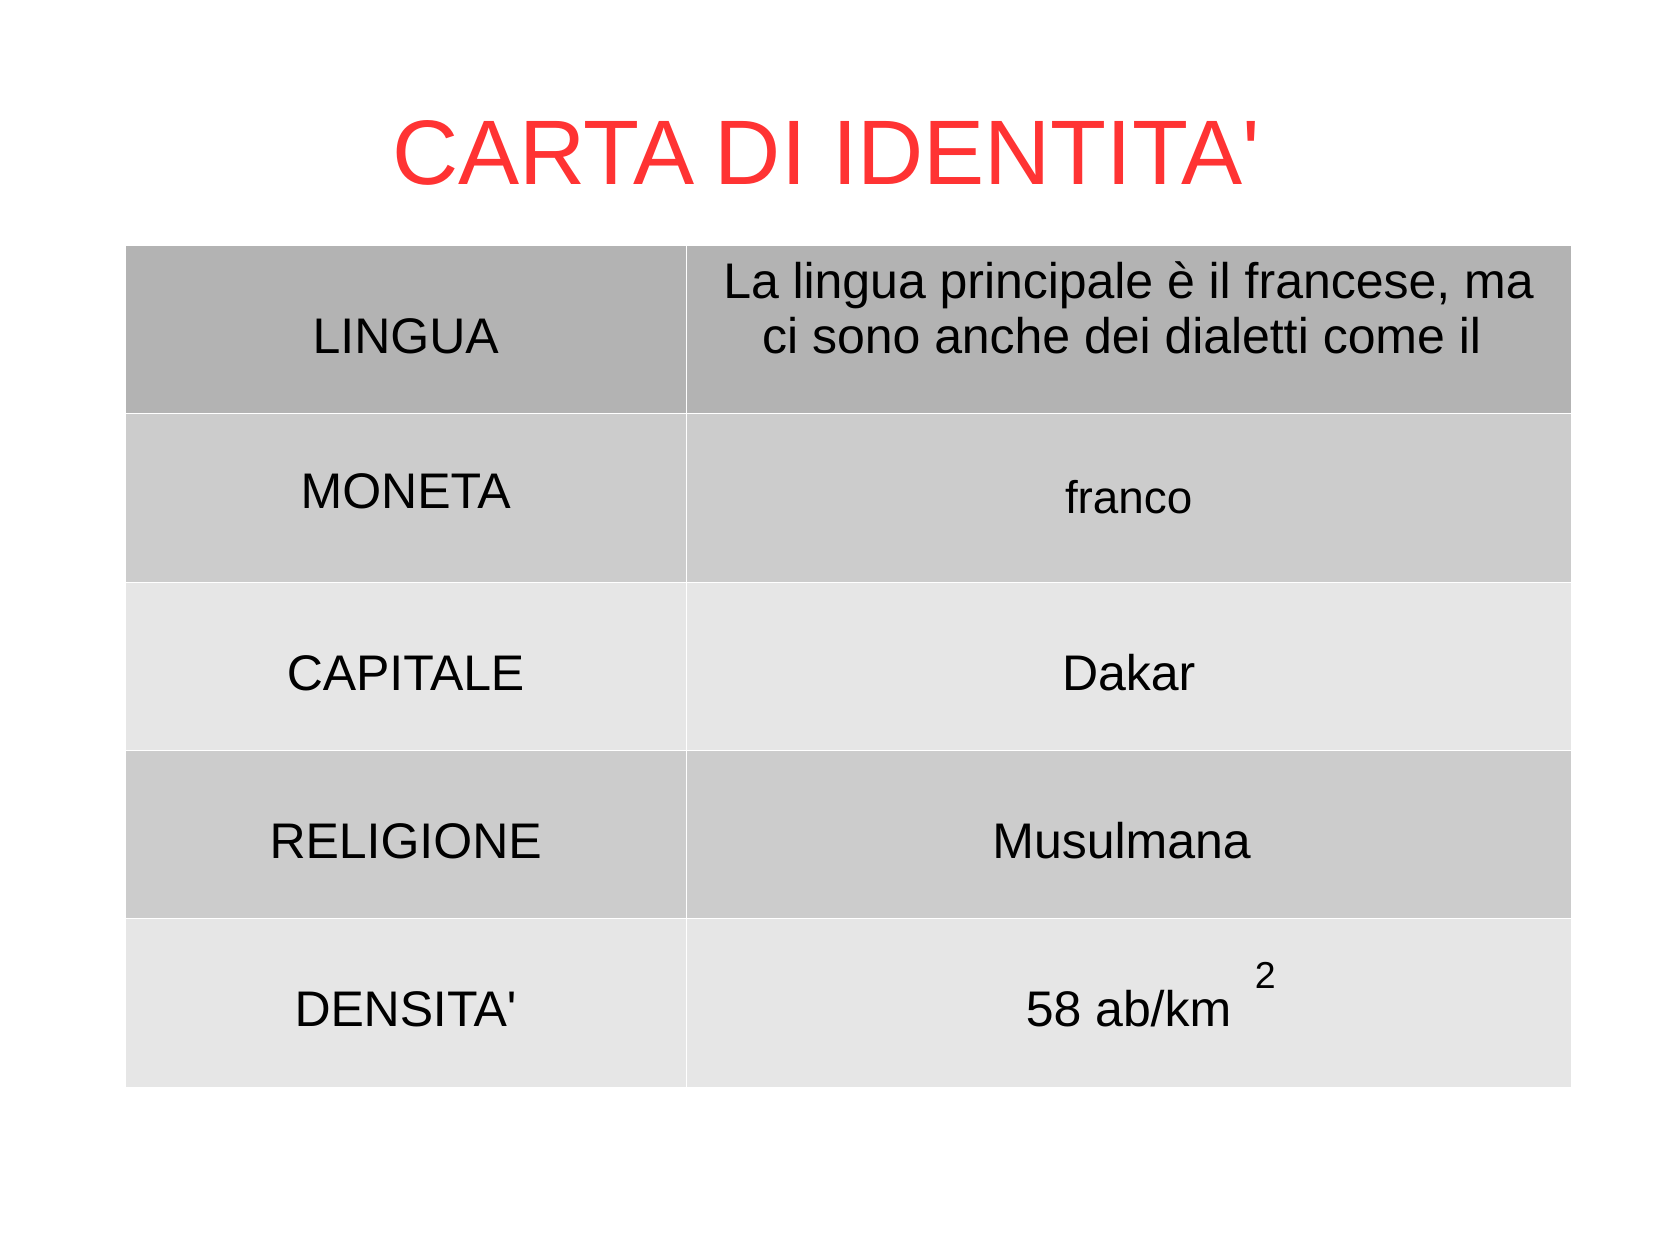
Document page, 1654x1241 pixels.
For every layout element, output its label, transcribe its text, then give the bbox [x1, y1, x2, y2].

text_box 2 [1240, 947, 1382, 1004]
table_cell DENSITA' [126, 919, 686, 1087]
table_header La lingua principale è il francese, ma ci sono anche dei dialetti come il [687, 246, 1571, 413]
table_cell franco [687, 414, 1571, 582]
table_cell RELIGIONE [126, 751, 686, 918]
table_header LINGUA [126, 246, 686, 413]
table_cell CAPITALE [126, 583, 686, 750]
table_cell MONETA [126, 414, 686, 582]
table_cell Dakar [687, 583, 1571, 750]
title CARTA DI IDENTITA' [82, 49, 1571, 257]
table_cell Musulmana [687, 751, 1571, 918]
table_cell 58 ab/km [687, 919, 1571, 1087]
